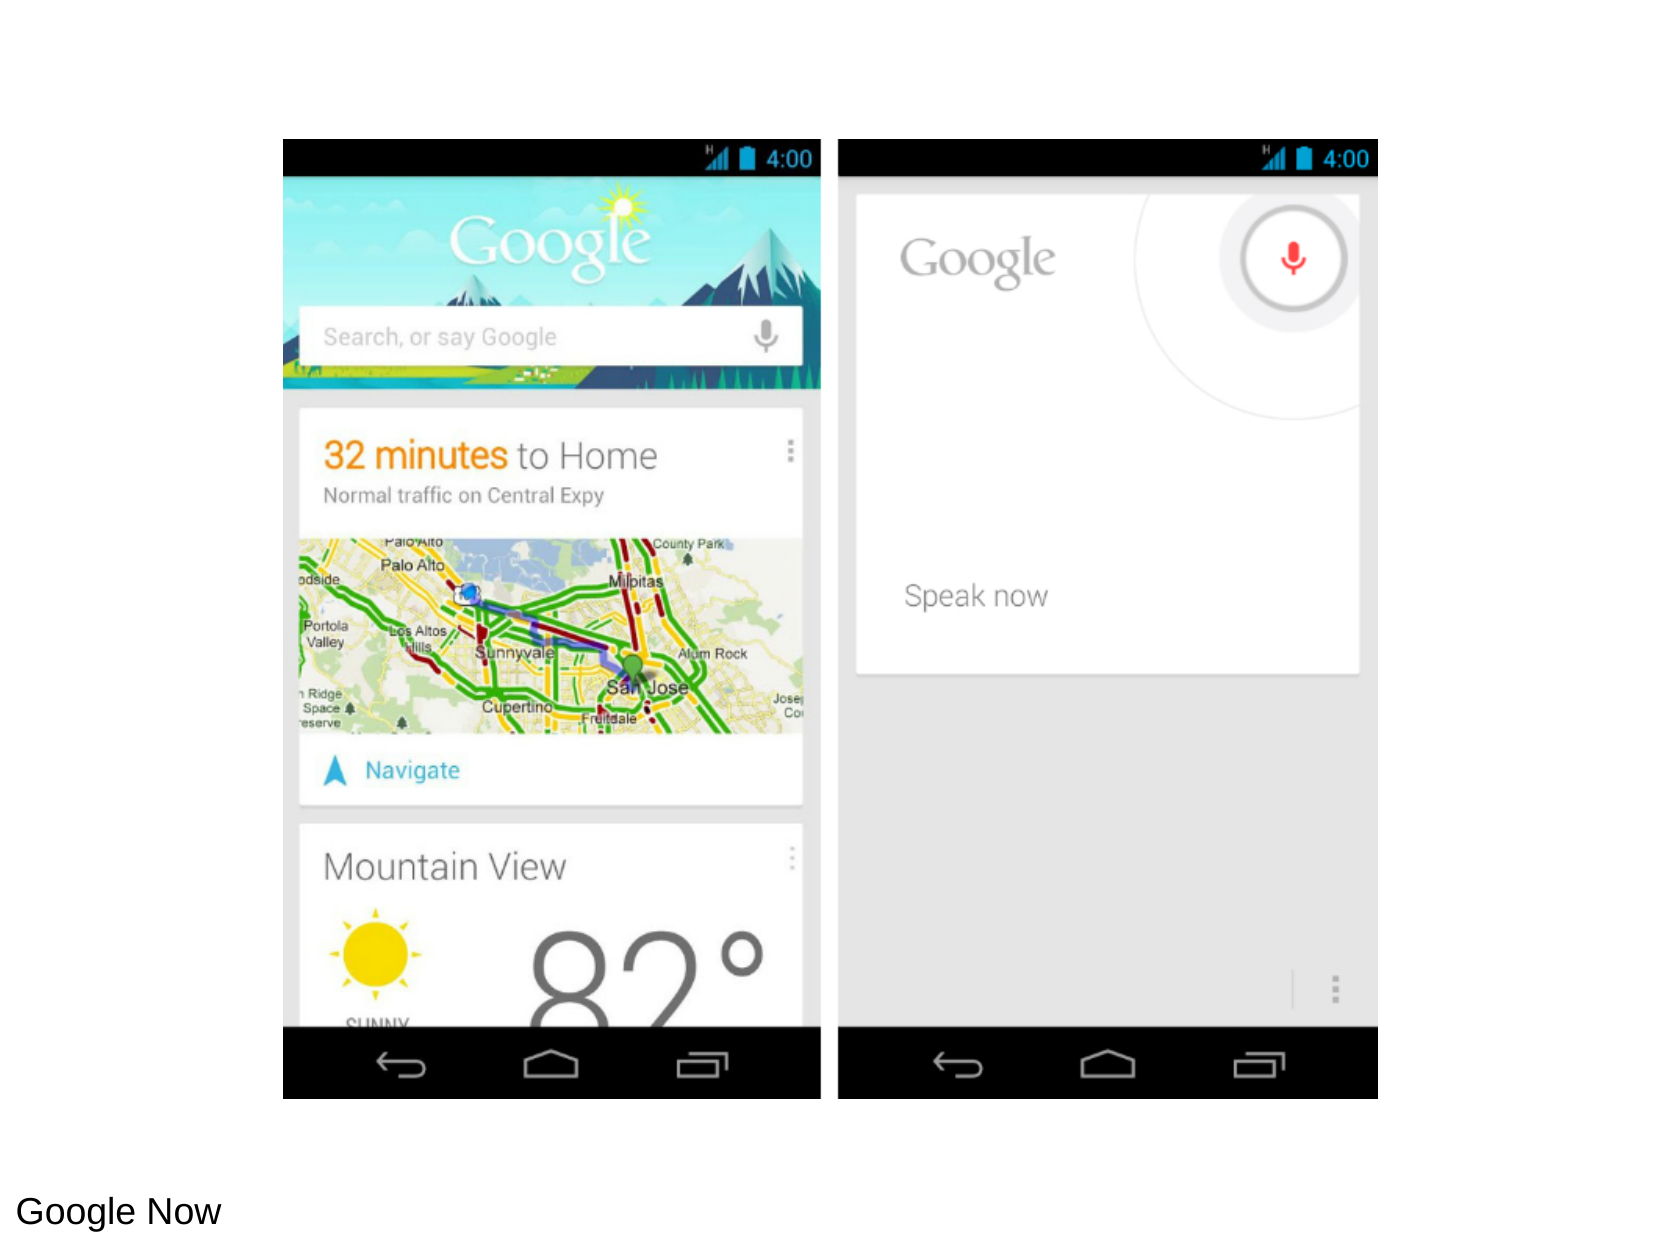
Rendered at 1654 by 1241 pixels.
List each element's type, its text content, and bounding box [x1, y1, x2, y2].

text_box Google Now [0, 1183, 237, 1241]
picture [283, 139, 1378, 1099]
